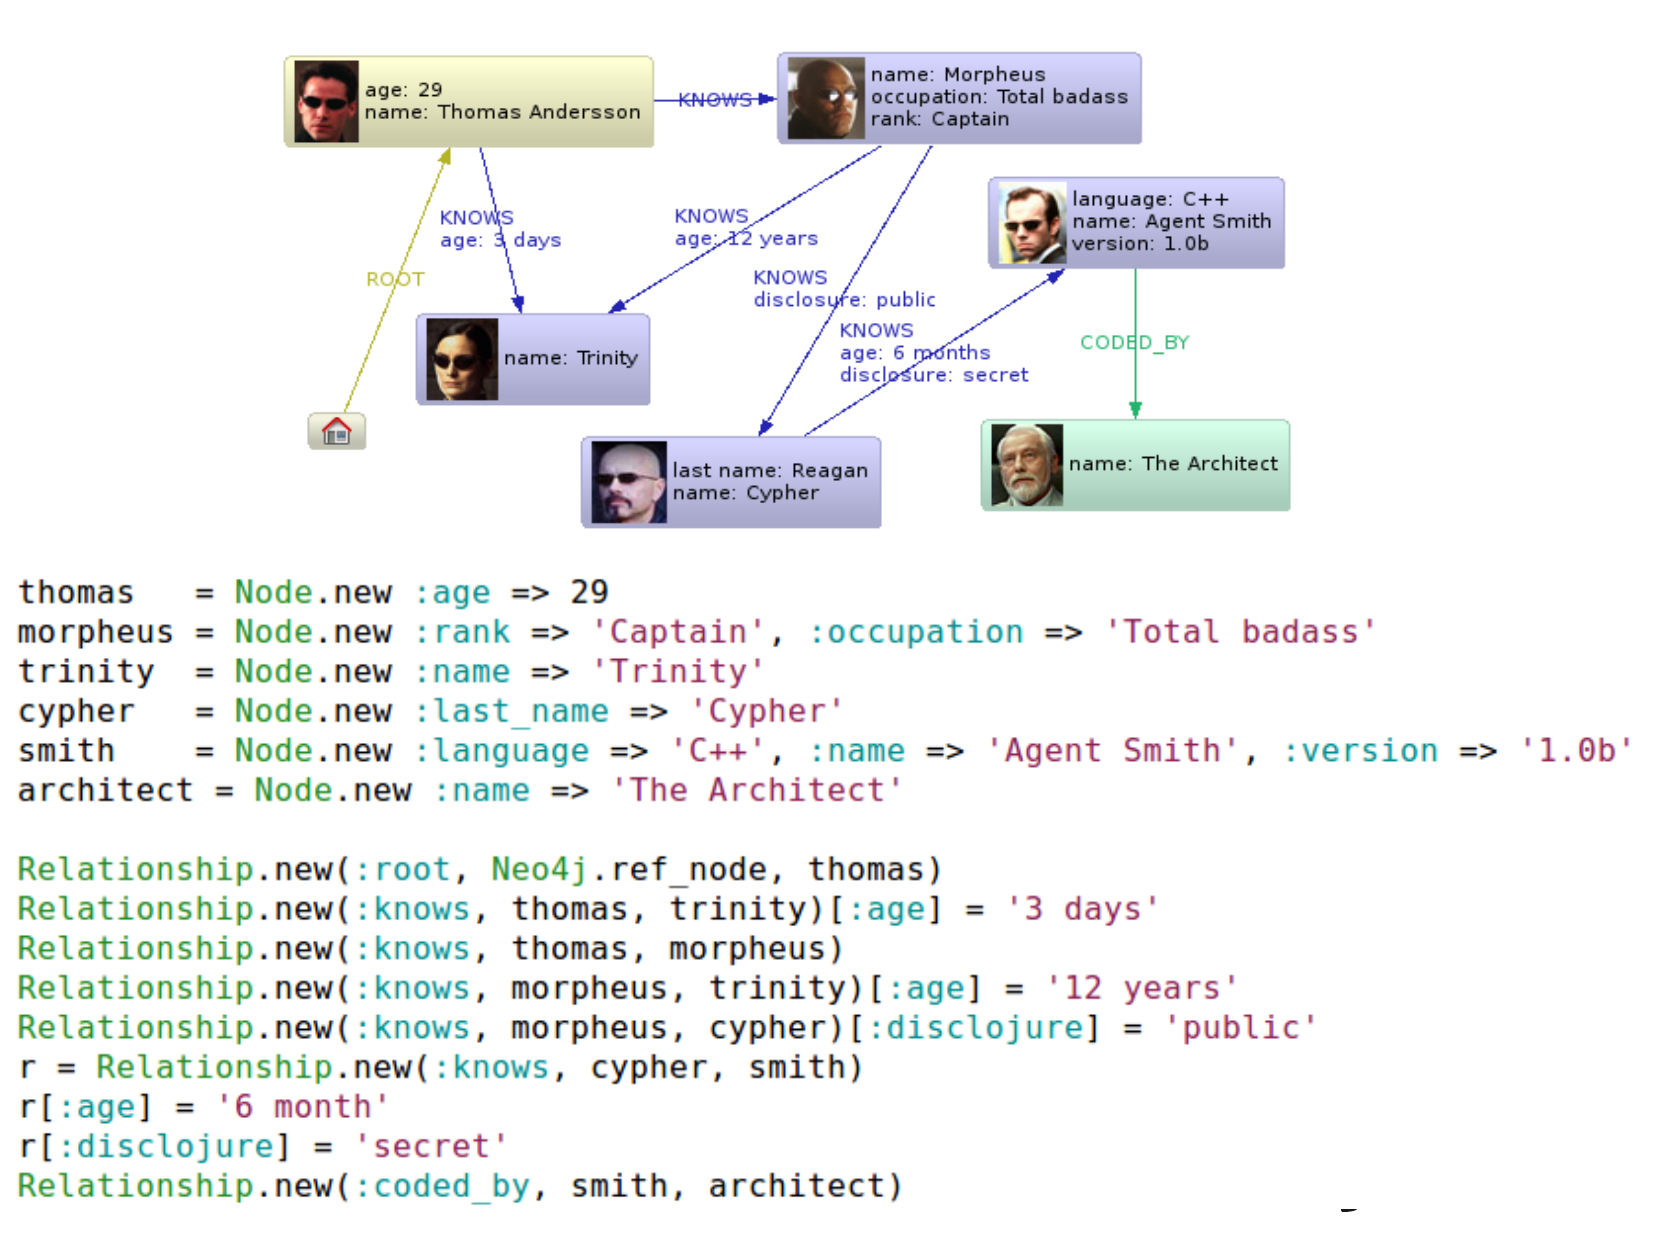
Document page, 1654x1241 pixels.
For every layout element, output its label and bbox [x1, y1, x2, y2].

picture [0, 562, 1653, 1209]
picture [262, 37, 1313, 544]
